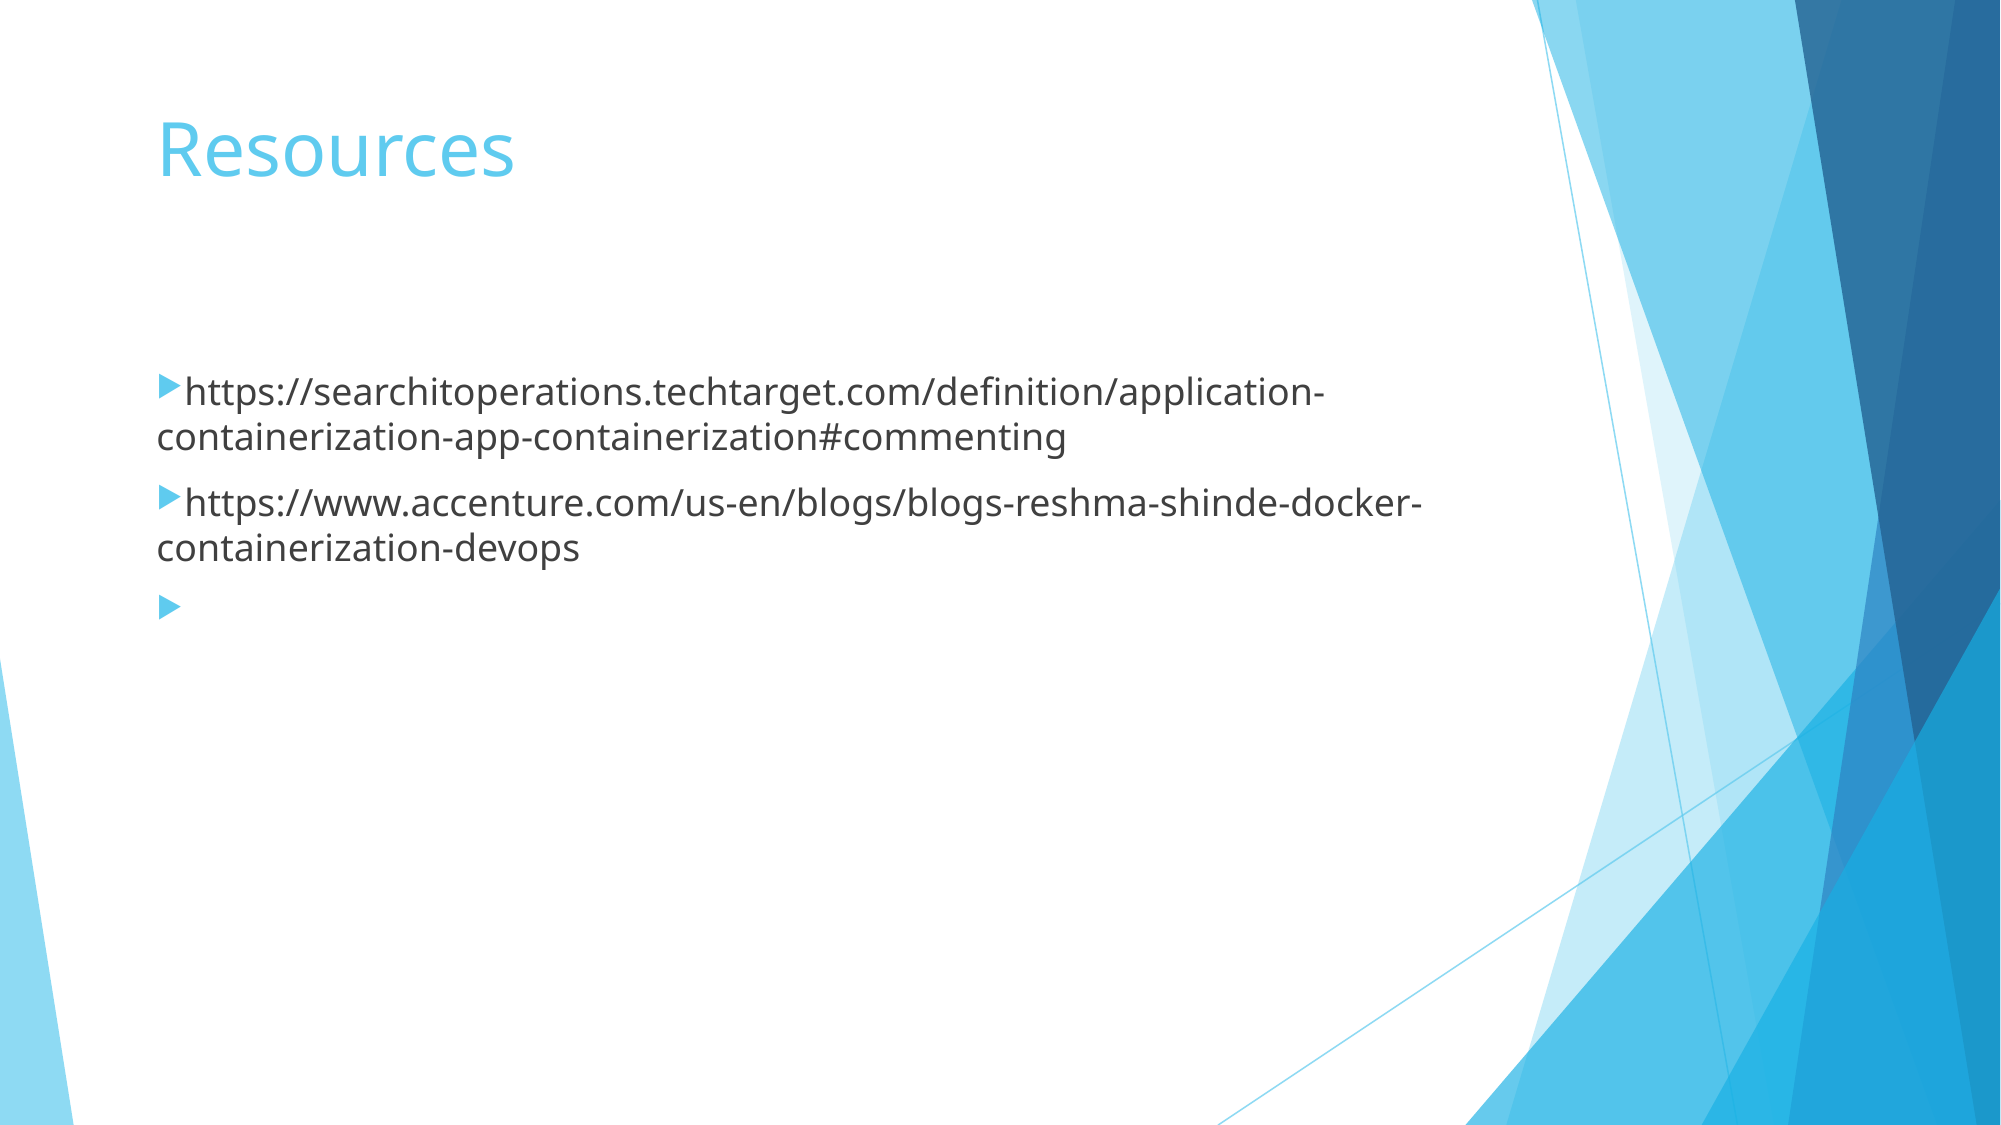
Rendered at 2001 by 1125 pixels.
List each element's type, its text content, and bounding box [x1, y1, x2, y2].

list https://searchitoperations.techtarget.com/definition/application-containerization-app-containerization#commenting https://www.accenture.com/us-en/blogs/blogs-reshma-shinde-docker-containerization-devops [141, 360, 1552, 997]
title Resources [141, 94, 1552, 311]
